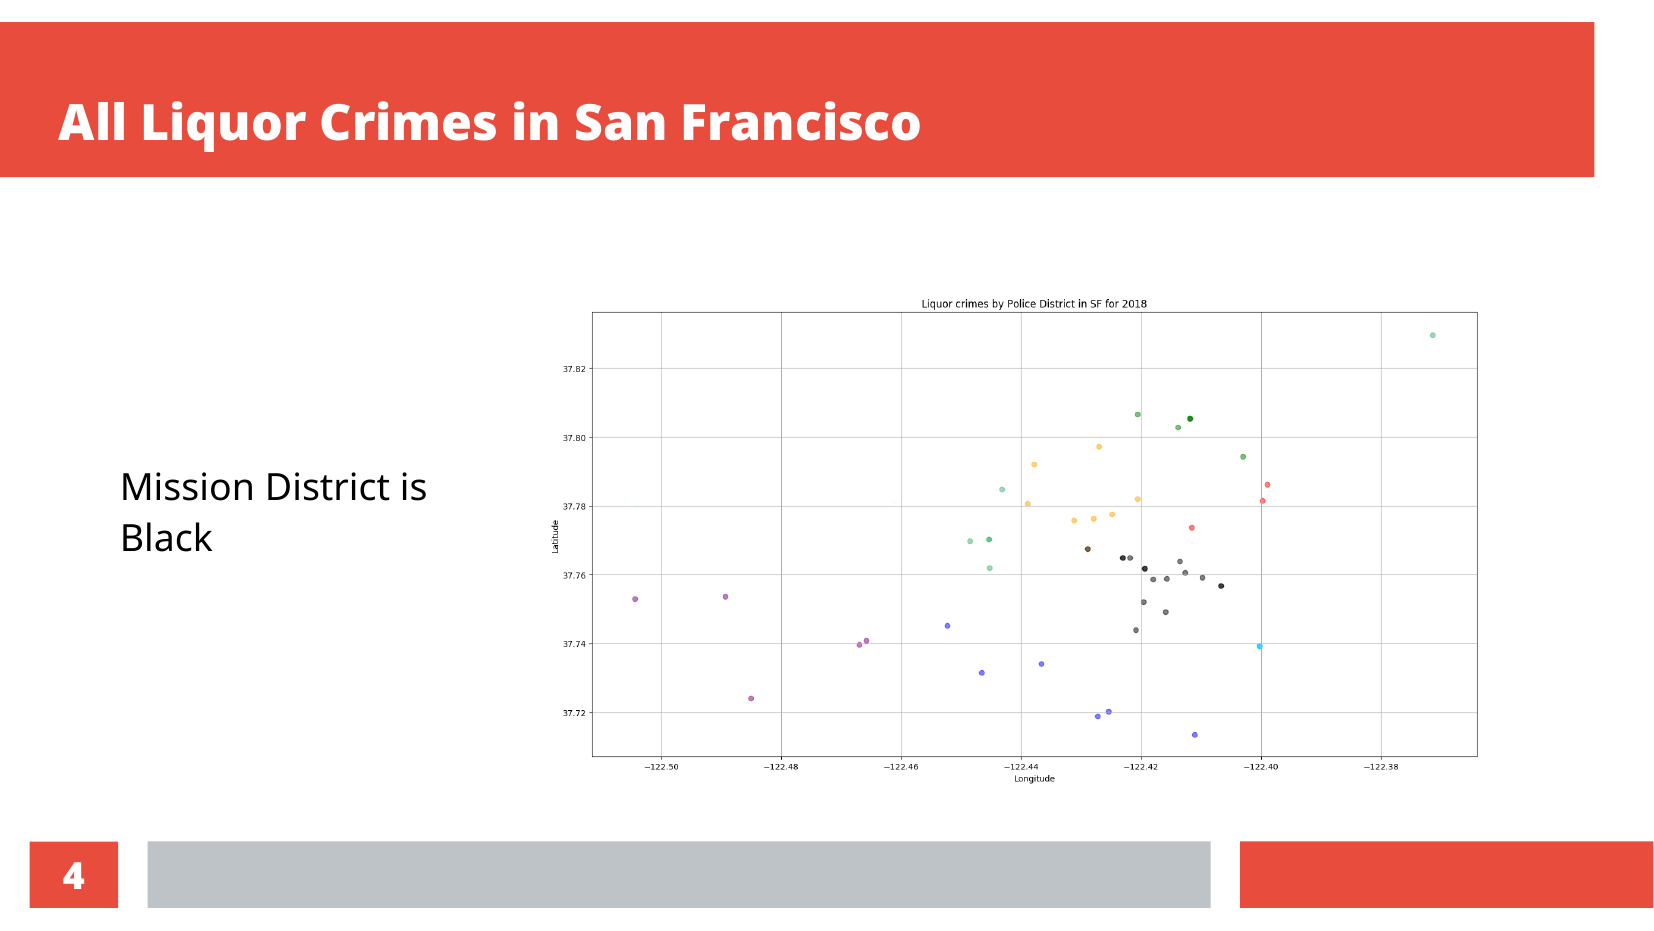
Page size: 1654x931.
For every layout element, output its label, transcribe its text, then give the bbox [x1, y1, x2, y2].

picture [449, 243, 1591, 820]
text_box Mission District is Black [105, 453, 450, 556]
title All Liquor Crimes in San Francisco [59, 44, 1595, 156]
